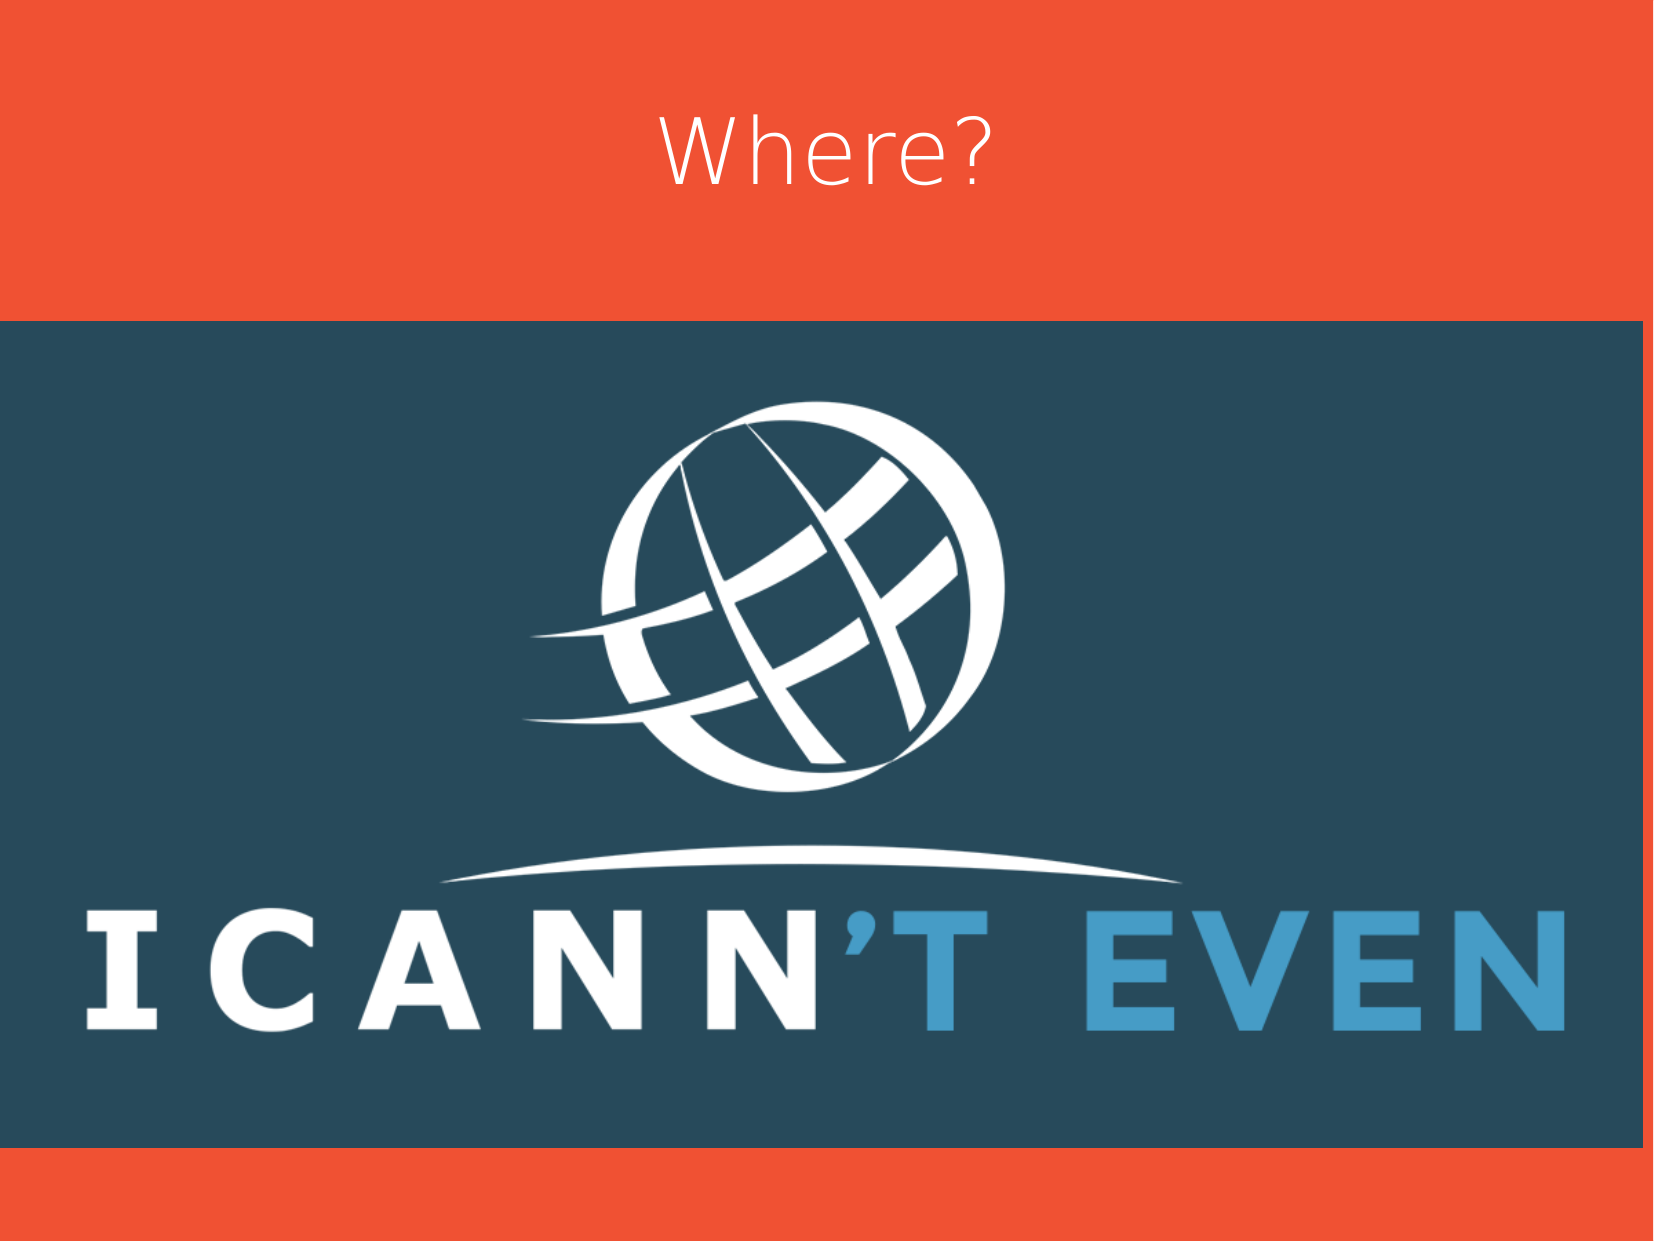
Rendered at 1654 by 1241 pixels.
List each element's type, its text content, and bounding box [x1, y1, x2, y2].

title Where? [82, 49, 1571, 257]
picture [0, 0, 1654, 1241]
